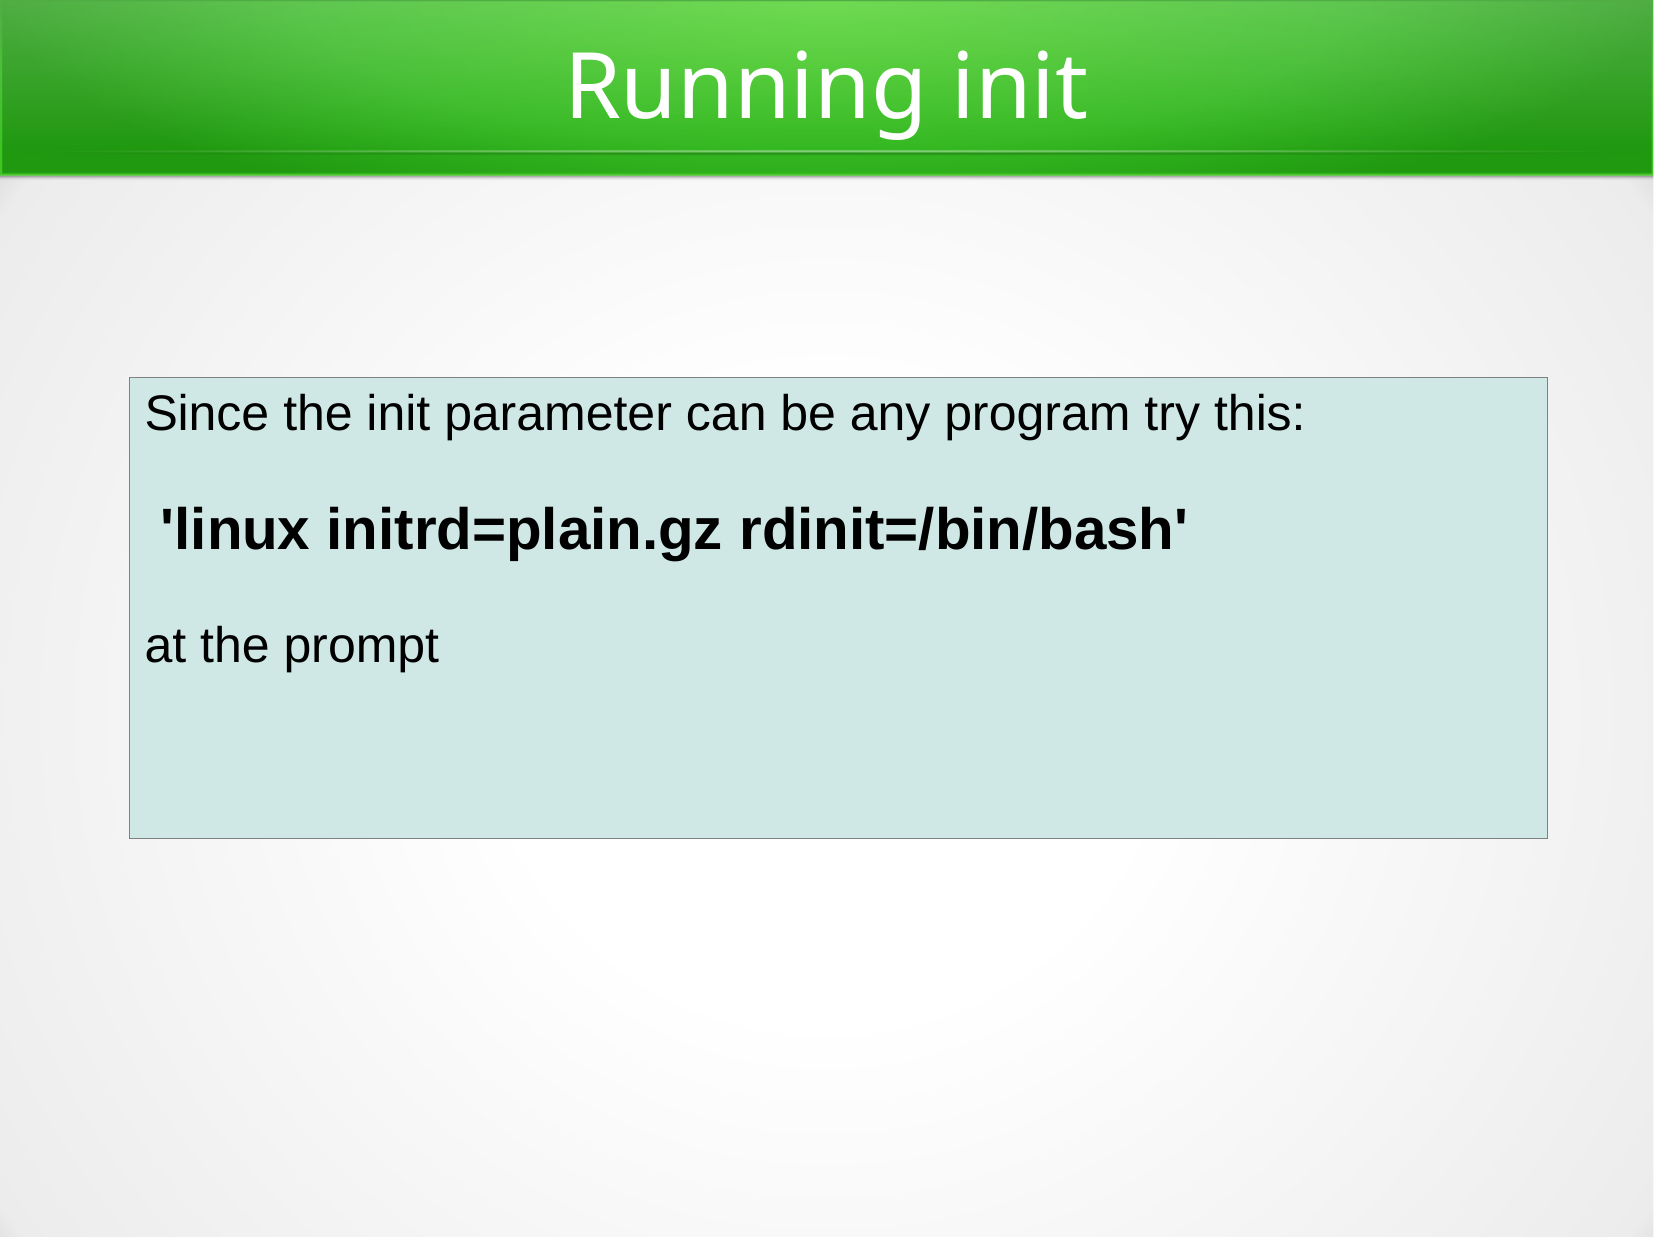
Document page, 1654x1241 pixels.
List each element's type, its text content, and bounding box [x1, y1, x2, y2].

title Running init [82, 11, 1571, 154]
picture [0, 0, 1654, 1237]
text_box Since the init parameter can be any program try this: 'linux initrd=plain.gz rdinit=/bin/bash' at the prompt [129, 377, 1548, 839]
